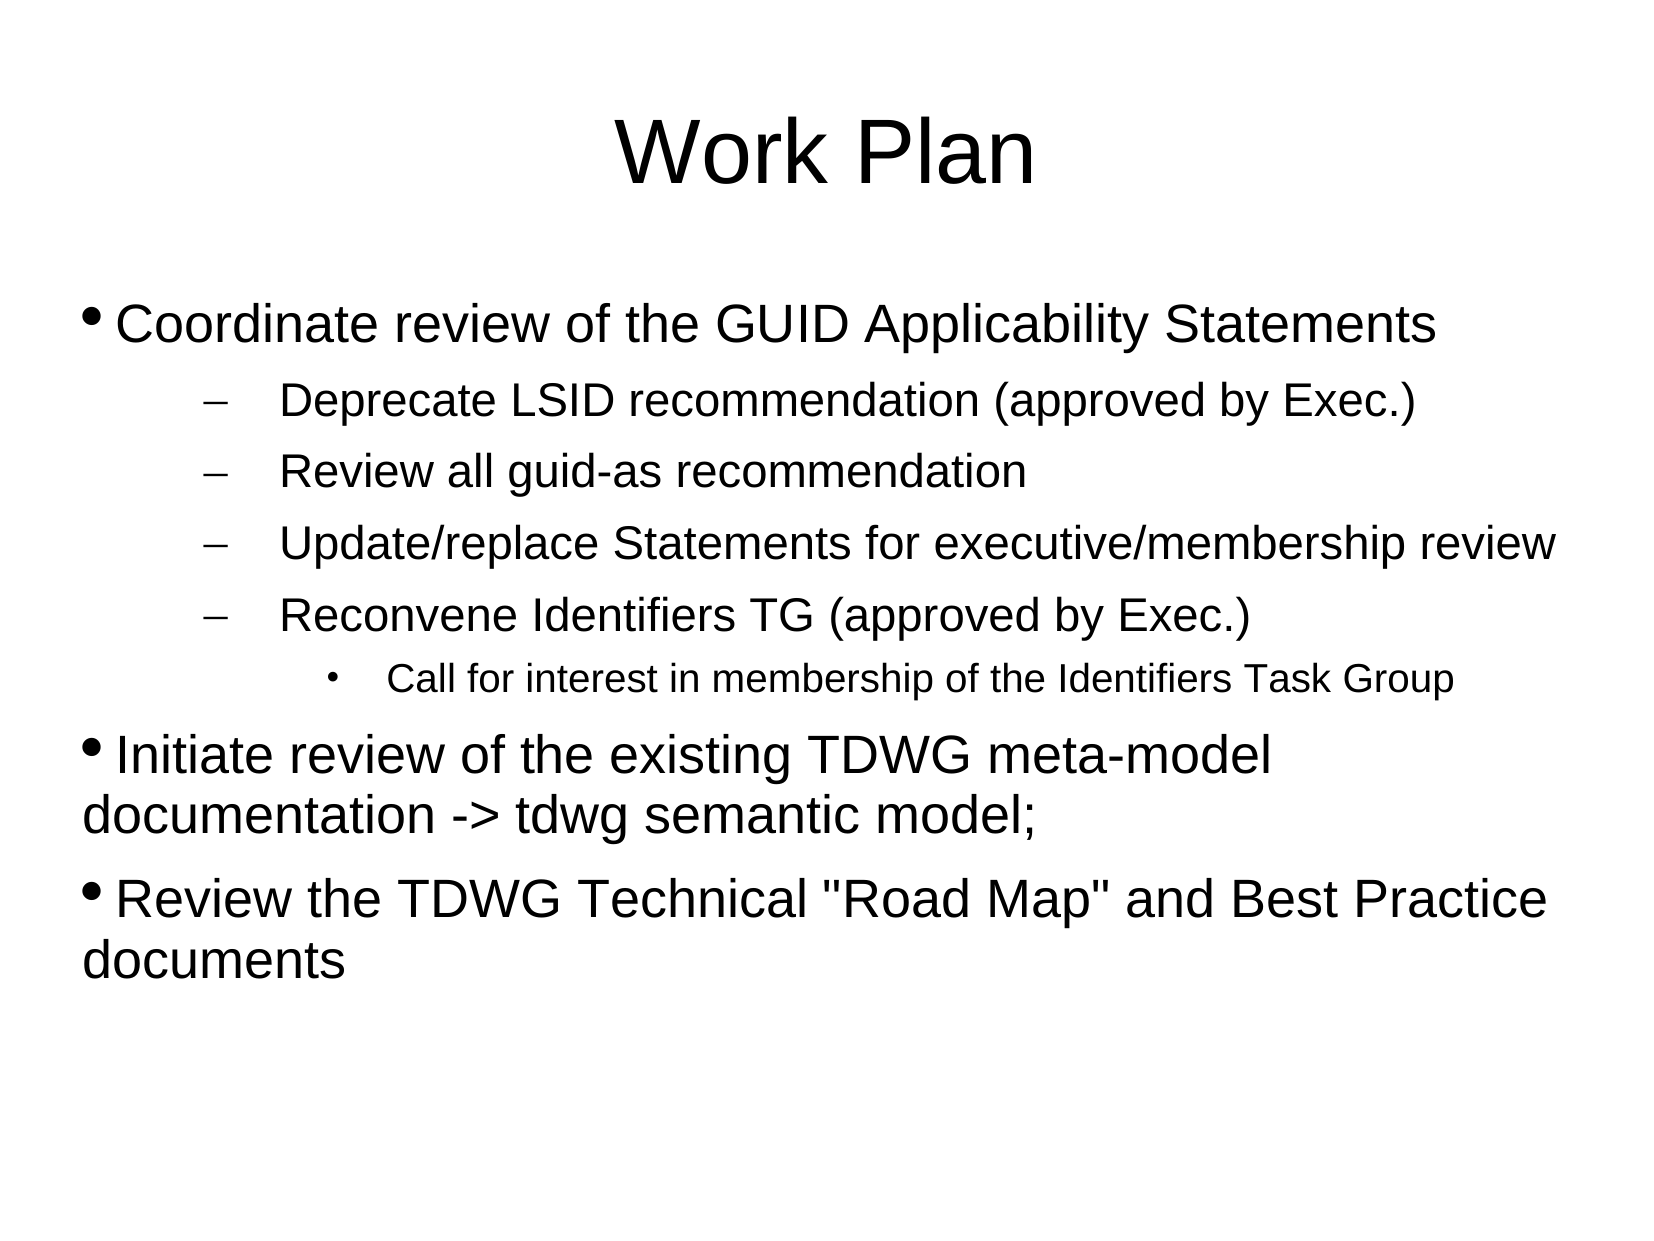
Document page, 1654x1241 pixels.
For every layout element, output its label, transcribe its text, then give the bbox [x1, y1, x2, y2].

list Coordinate review of the GUID Applicability Statements Deprecate LSID recommendation (approved by Exec.) Review all guid-as recommendation Update/replace Statements for executive/membership review Reconvene Identifiers TG (approved by Exec.) Call for interest in membership of the Identifiers Task Group Initiate review of the existing TDWG meta-model documentation -> tdwg semantic model; Review the TDWG Technical "Road Map" and Best Practice documents [82, 290, 1571, 1009]
title Work Plan [82, 49, 1571, 256]
